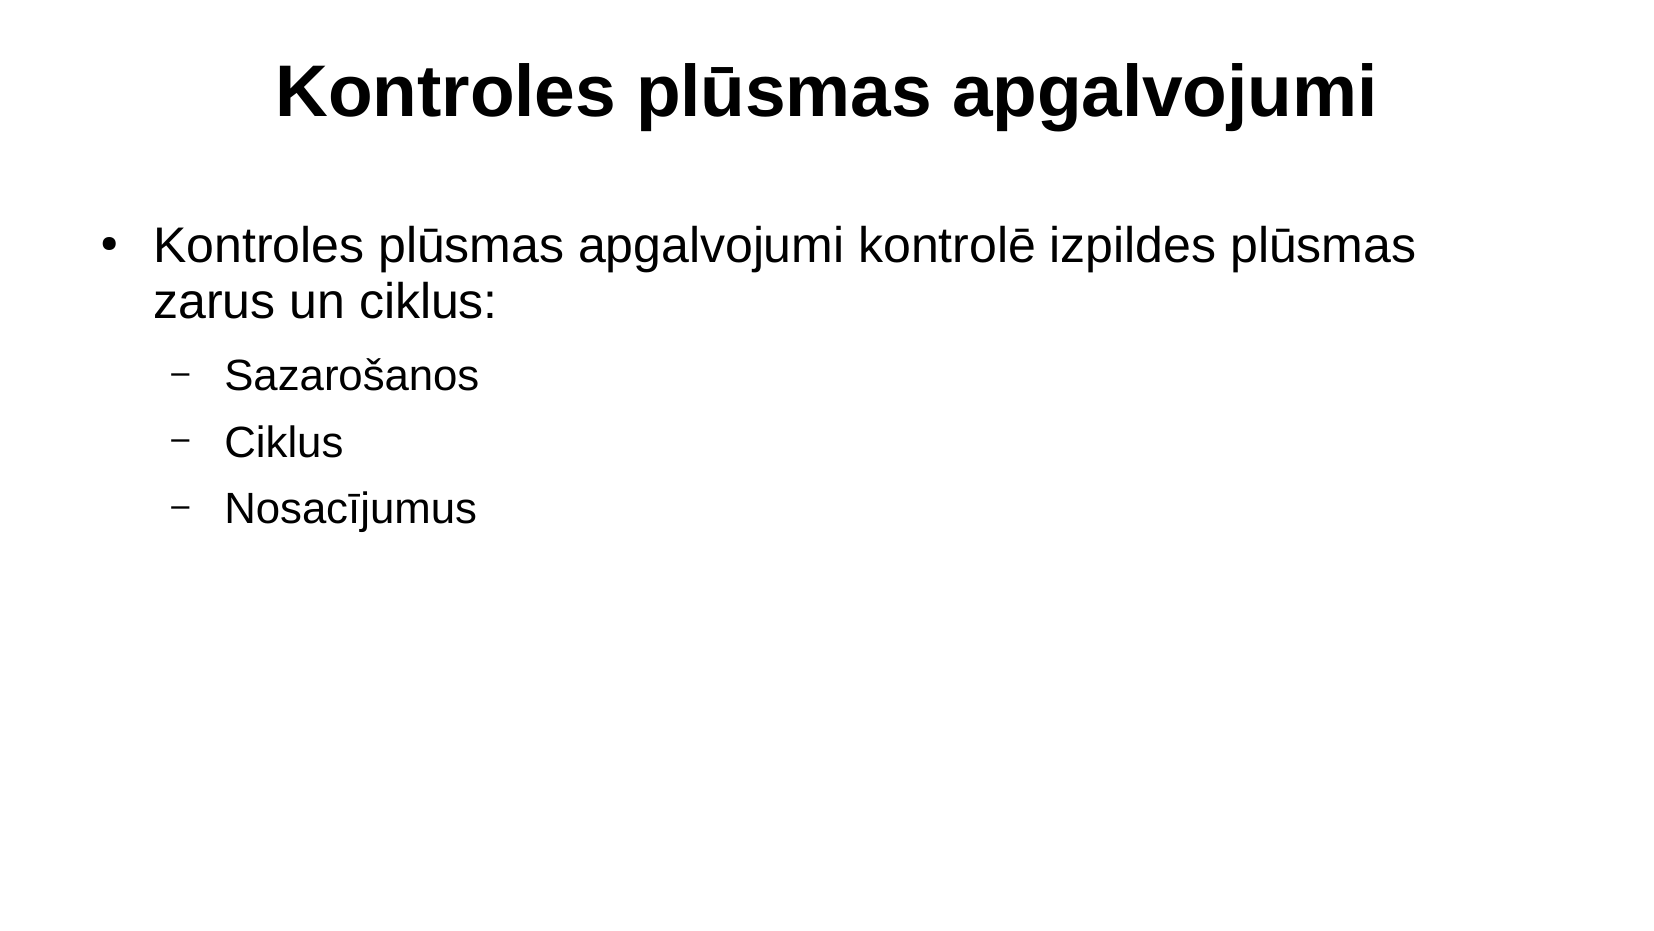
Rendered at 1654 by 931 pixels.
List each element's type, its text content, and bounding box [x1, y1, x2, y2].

list Kontroles plūsmas apgalvojumi kontrolē izpildes plūsmas zarus un ciklus: Sazarošanos Ciklus Nosacījumus [82, 217, 1538, 758]
title Kontroles plūsmas apgalvojumi [82, 37, 1571, 147]
